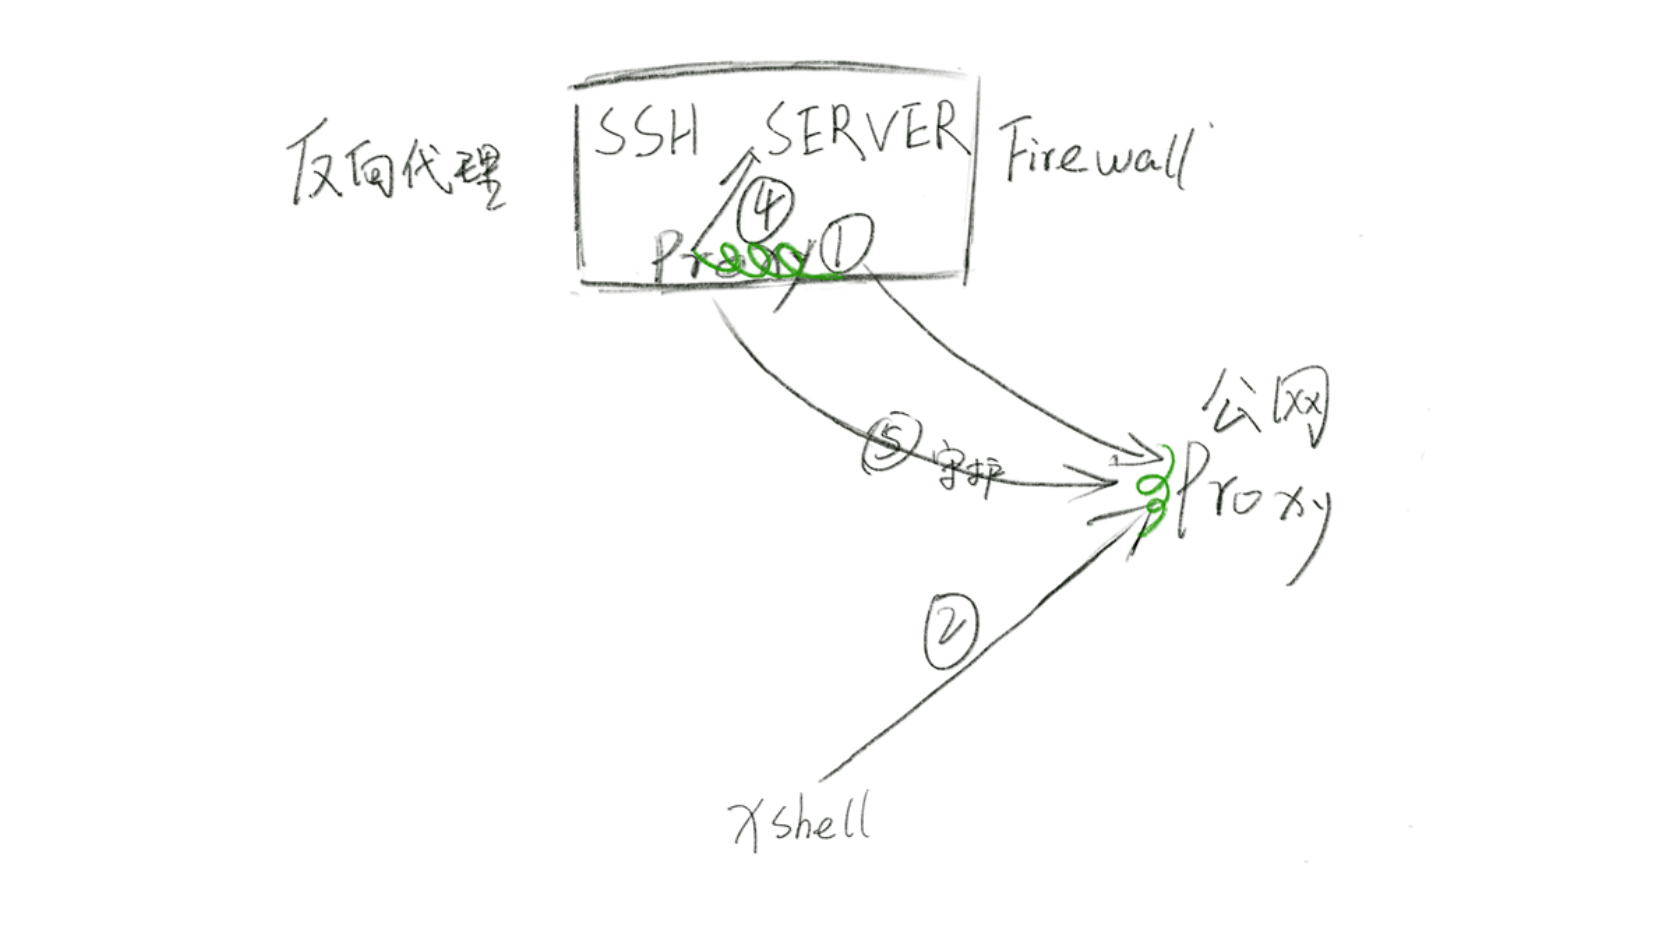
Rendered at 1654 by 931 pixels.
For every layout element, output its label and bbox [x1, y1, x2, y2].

picture [208, 1, 1450, 931]
